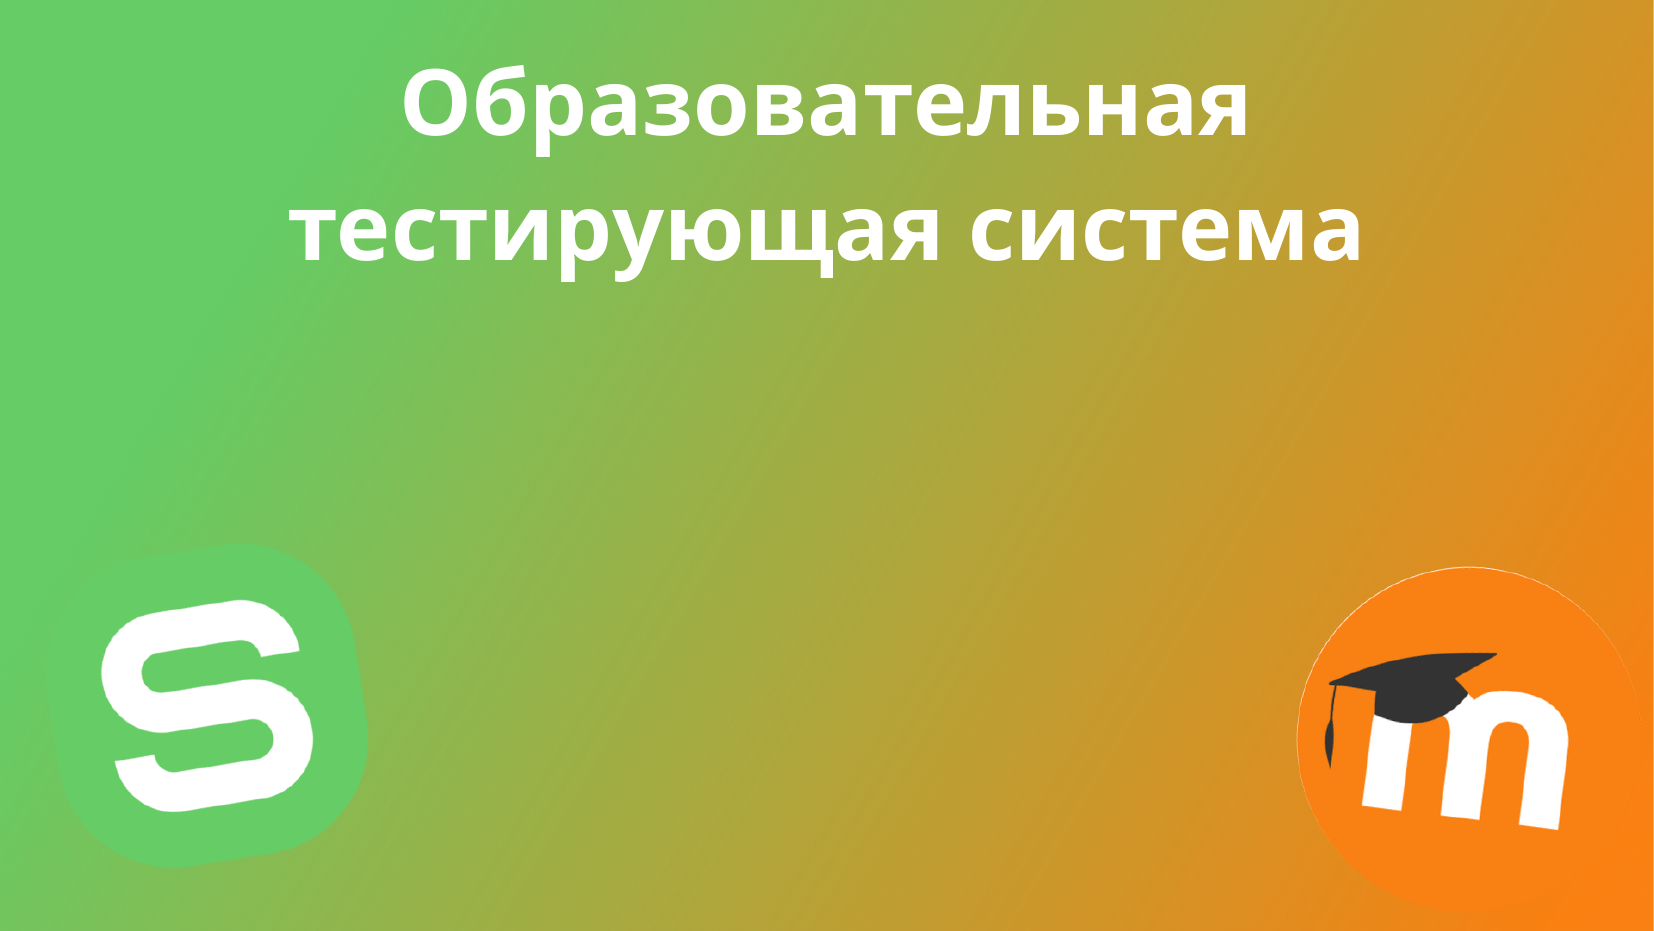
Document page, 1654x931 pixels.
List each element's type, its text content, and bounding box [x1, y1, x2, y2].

title Образовательная тестирующая система [82, 50, 1571, 274]
picture [0, 0, 1654, 931]
